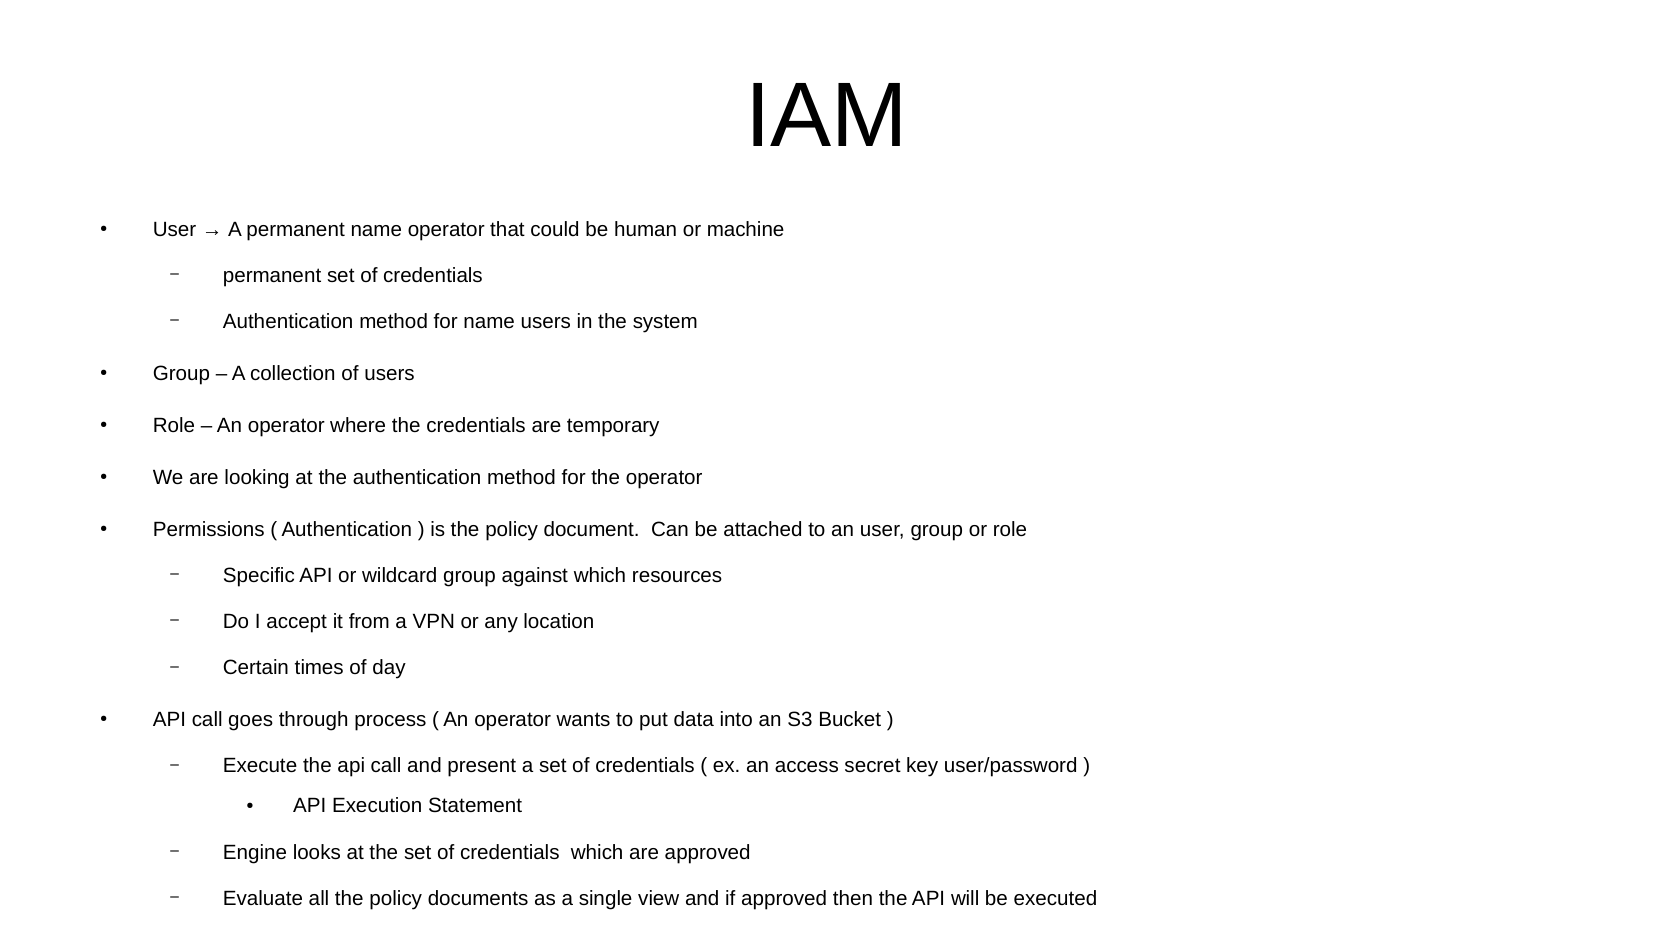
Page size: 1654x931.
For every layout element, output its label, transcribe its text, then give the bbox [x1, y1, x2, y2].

list User → A permanent name operator that could be human or machine permanent set of credentials Authentication method for name users in the system Group – A collection of users Role – An operator where the credentials are temporary We are looking at the authentication method for the operator Permissions ( Authentication ) is the policy document. Can be attached to an user, group or role Specific API or wildcard group against which resources Do I accept it from a VPN or any location Certain times of day API call goes through process ( An operator wants to put data into an S3 Bucket ) Execute the api call and present a set of credentials ( ex. an access secret key user/password ) API Execution Statement Engine looks at the set of credentials which are approved Evaluate all the policy documents as a single view and if approved then the API will be executed [82, 217, 1621, 916]
title IAM [82, 37, 1571, 193]
